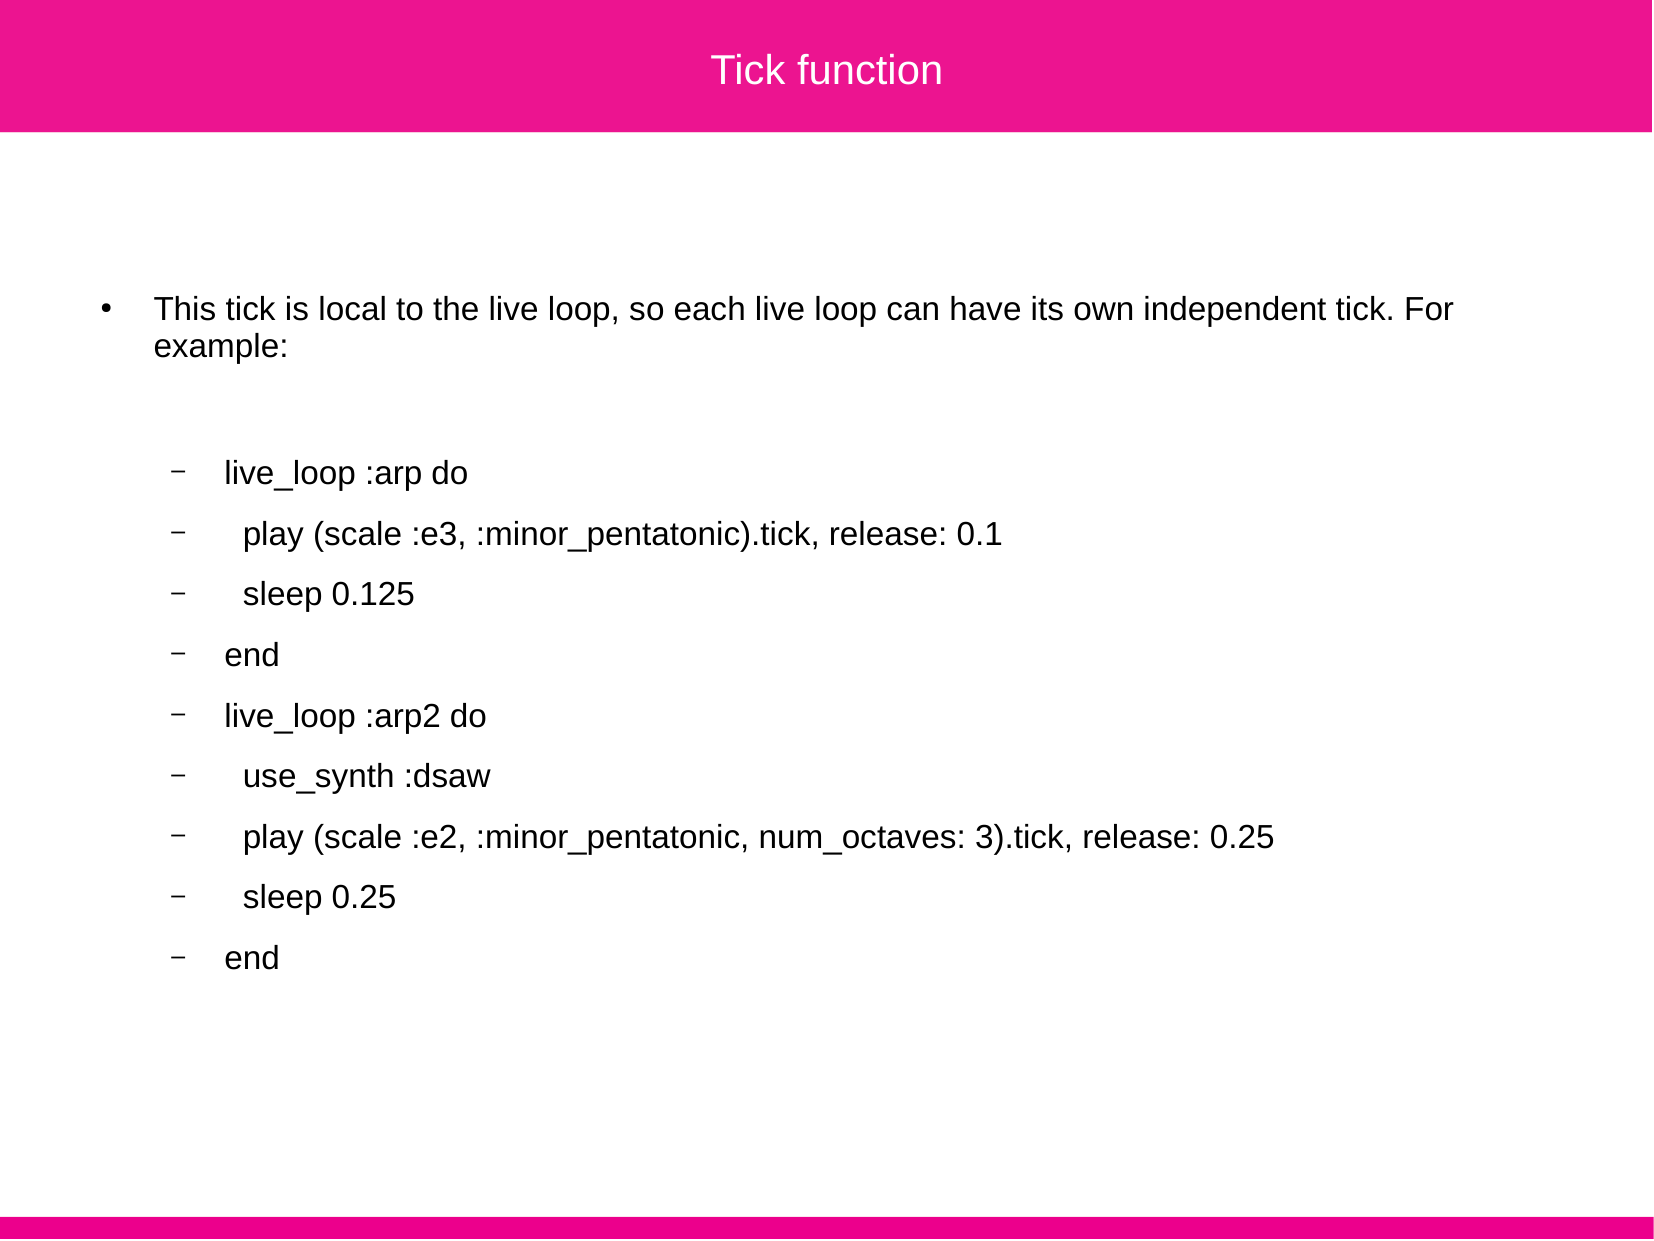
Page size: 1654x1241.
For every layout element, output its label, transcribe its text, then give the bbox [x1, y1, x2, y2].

list This tick is local to the live loop, so each live loop can have its own independent tick. For example: live_loop :arp do play (scale :e3, :minor_pentatonic).tick, release: 0.1 sleep 0.125 end live_loop :arp2 do use_synth :dsaw play (scale :e2, :minor_pentatonic, num_octaves: 3).tick, release: 0.25 sleep 0.25 end [82, 290, 1571, 1010]
picture [0, 0, 1654, 1241]
title Tick function [82, 46, 1571, 94]
